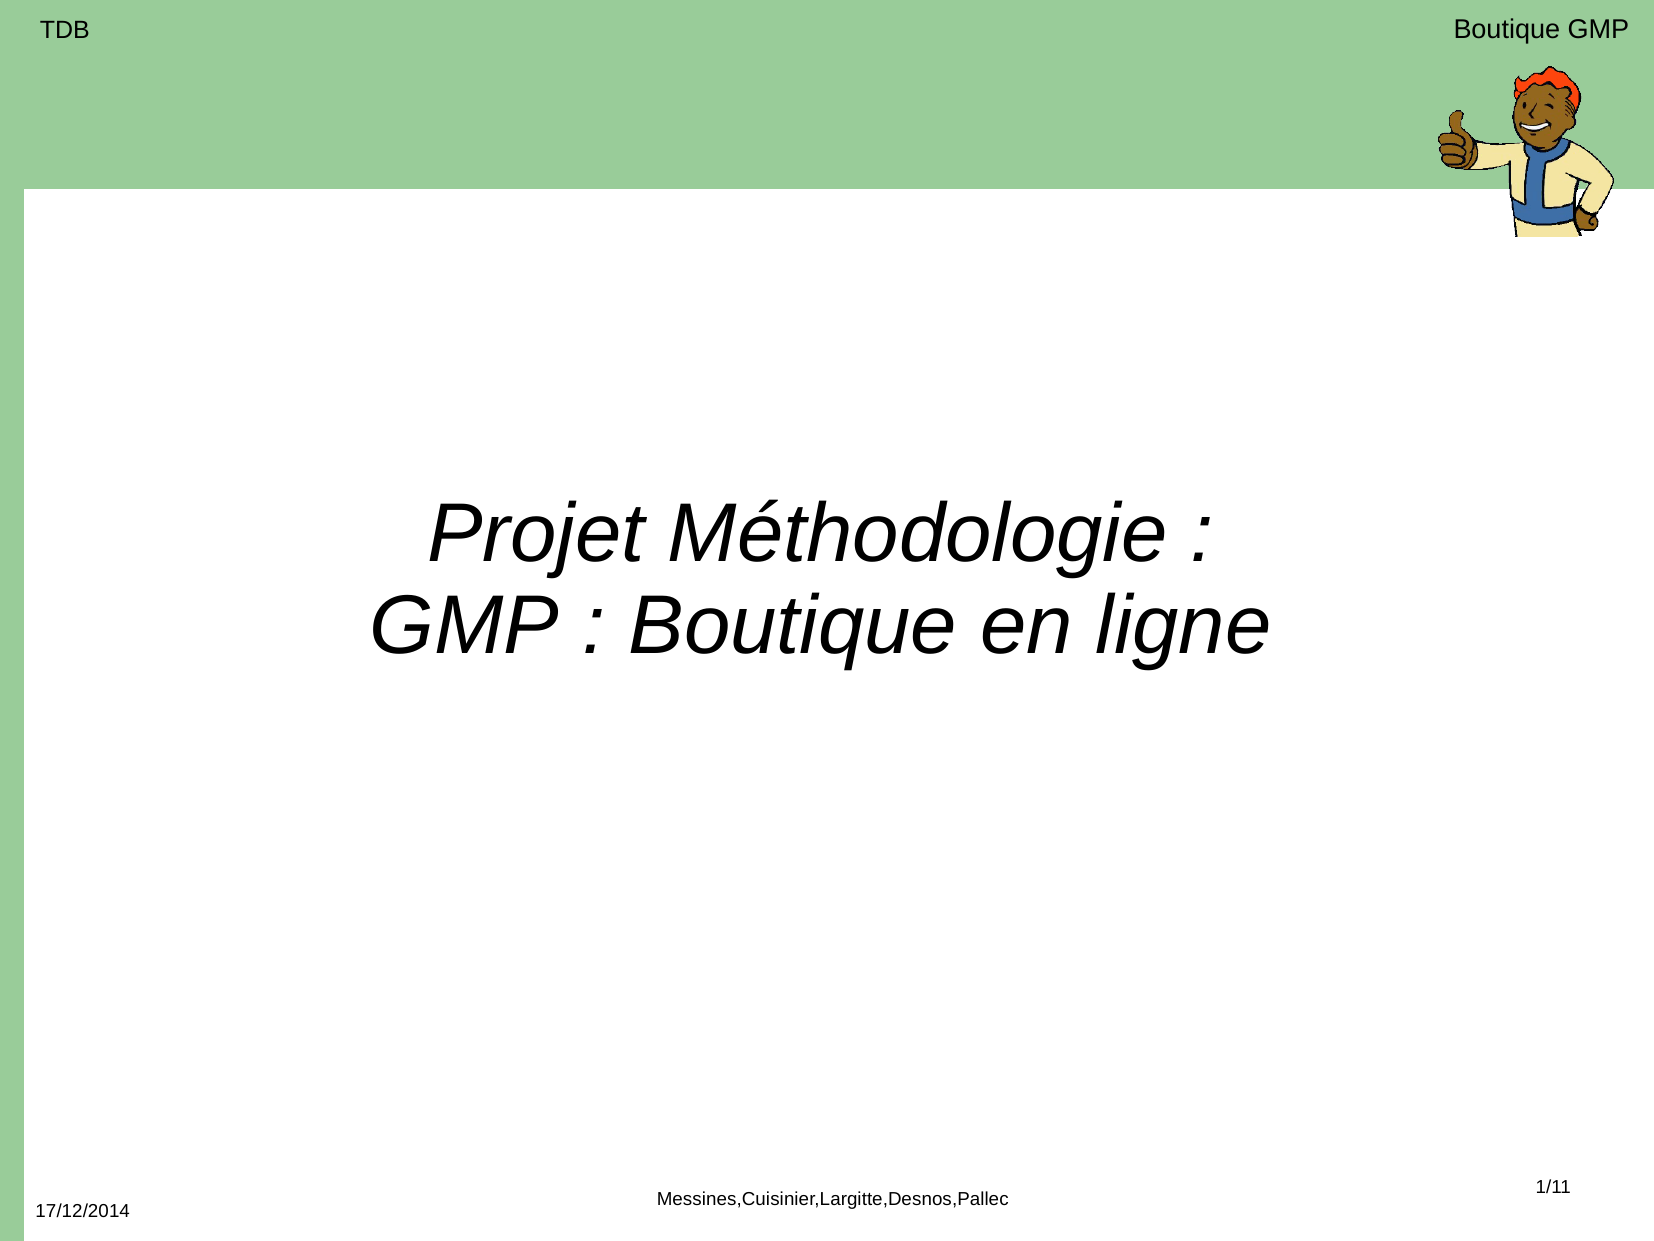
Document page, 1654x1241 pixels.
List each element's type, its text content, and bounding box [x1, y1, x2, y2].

text_box 17/12/2014 [24, 1192, 154, 1229]
text_box Boutique GMP [1429, 0, 1654, 60]
picture [1417, 46, 1654, 260]
text_box Projet Méthodologie : GMP : Boutique en ligne [224, 318, 1418, 839]
text_box 1/11 [1464, 1157, 1642, 1217]
text_box Messines,Cuisinier,Largitte,Desnos,Pallec [625, 1169, 1040, 1229]
text_box [0, 0, 1429, 1241]
text_box TDB [23, 11, 107, 48]
